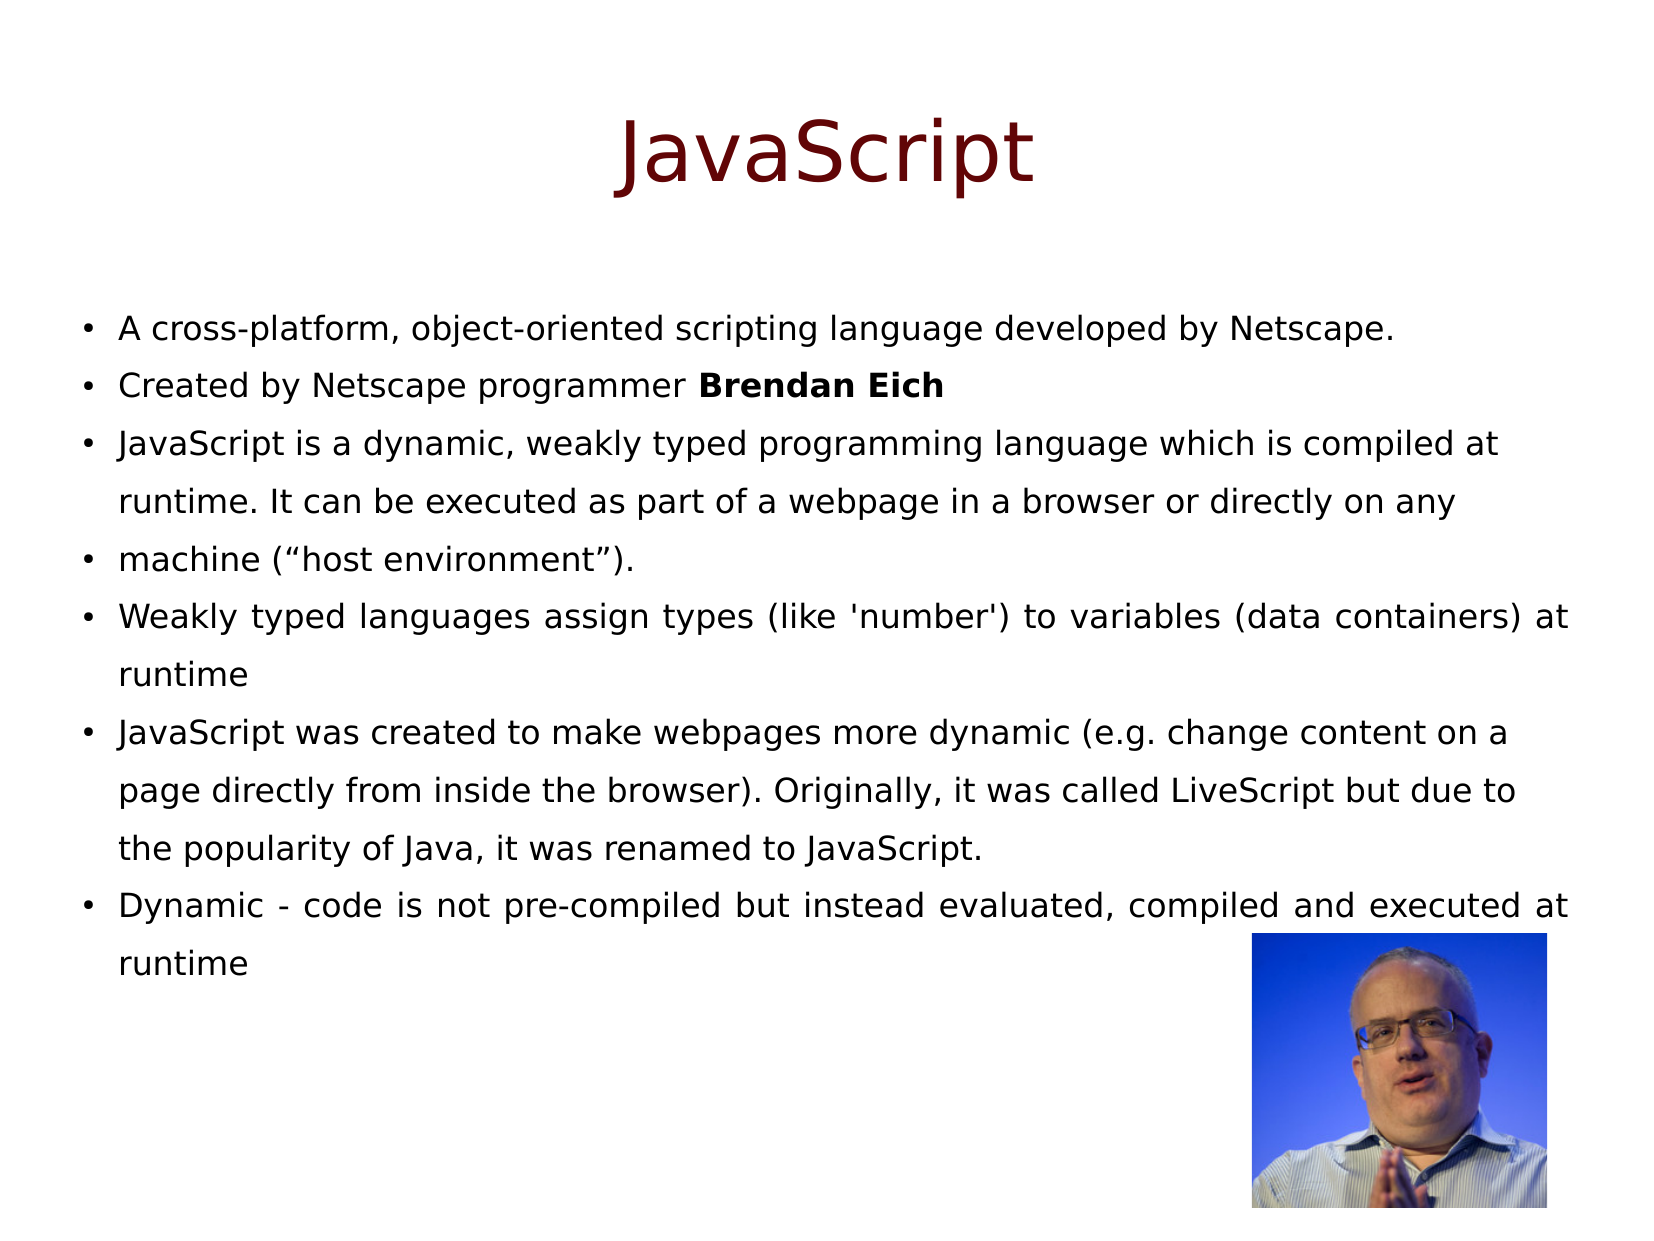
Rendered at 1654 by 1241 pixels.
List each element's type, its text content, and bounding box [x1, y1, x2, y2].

subtitle A cross-platform, object-oriented scripting language developed by Netscape. Created by Netscape programmer Brendan Eich JavaScript is a dynamic, weakly typed programming language which is compiled at runtime. It can be executed as part of a webpage in a browser or directly on any machine (“host environment”). Weakly typed languages assign types (like 'number') to variables (data containers) at runtime JavaScript was created to make webpages more dynamic (e.g. change content on a page directly from inside the browser). Originally, it was called LiveScript but due to the popularity of Java, it was renamed to JavaScript. Dynamic - code is not pre-compiled but instead evaluated, compiled and executed at runtime [82, 290, 1571, 984]
picture [1251, 933, 1548, 1208]
title JavaScript [82, 49, 1571, 257]
